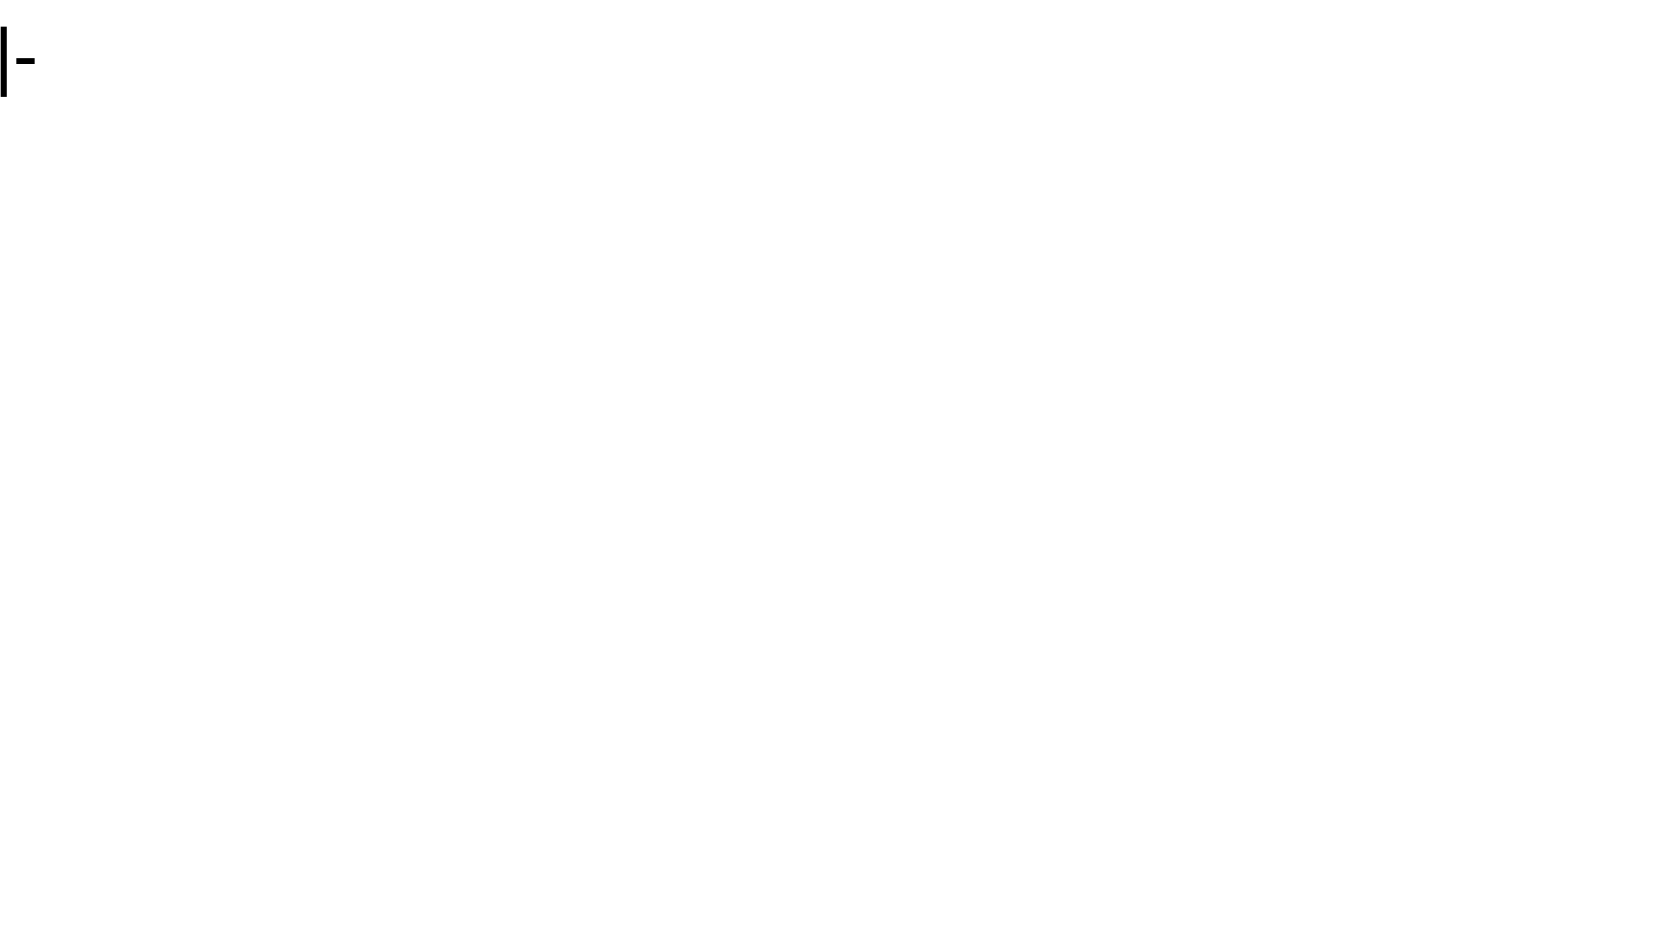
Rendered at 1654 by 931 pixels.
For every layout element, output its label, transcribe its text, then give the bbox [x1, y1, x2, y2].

title |- [0, 0, 355, 111]
